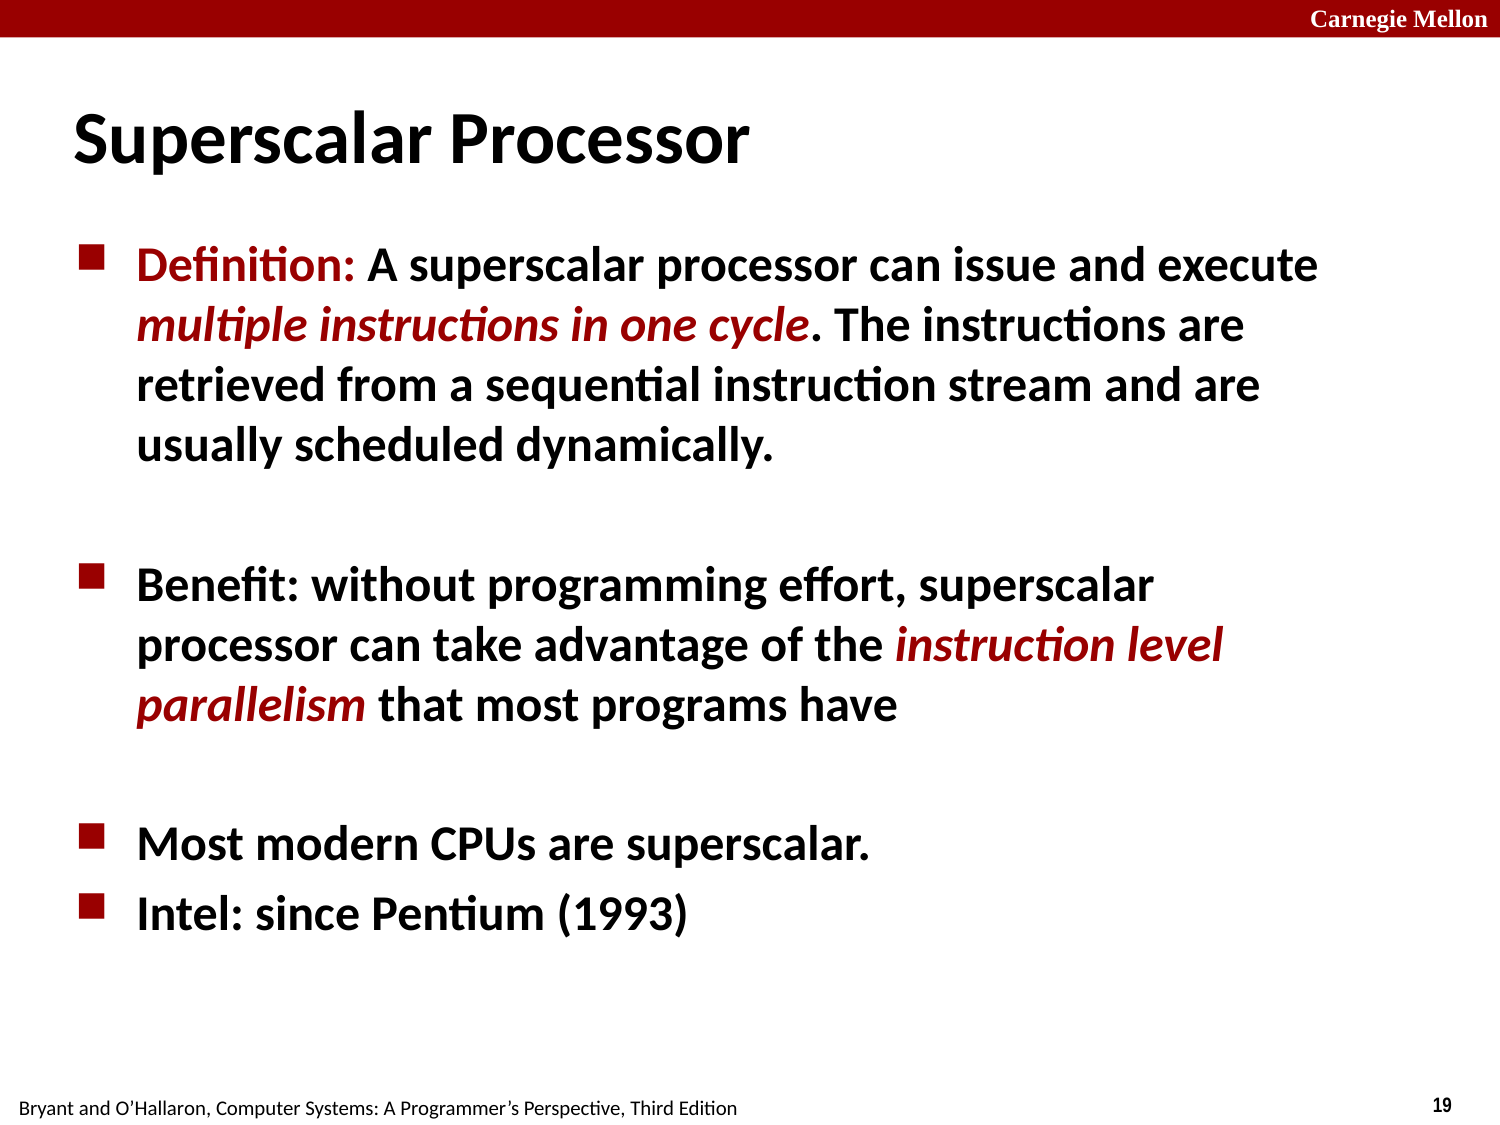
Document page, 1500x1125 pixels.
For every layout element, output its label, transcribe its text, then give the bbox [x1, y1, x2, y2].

list Definition: A superscalar processor can issue and execute multiple instructions in one cycle. The instructions are retrieved from a sequential instruction stream and are usually scheduled dynamically. Benefit: without programming effort, superscalar processor can take advantage of the instruction level parallelism that most programs have Most modern CPUs are superscalar. Intel: since Pentium (1993) [65, 223, 1361, 1040]
title Superscalar Processor [58, 71, 1304, 197]
